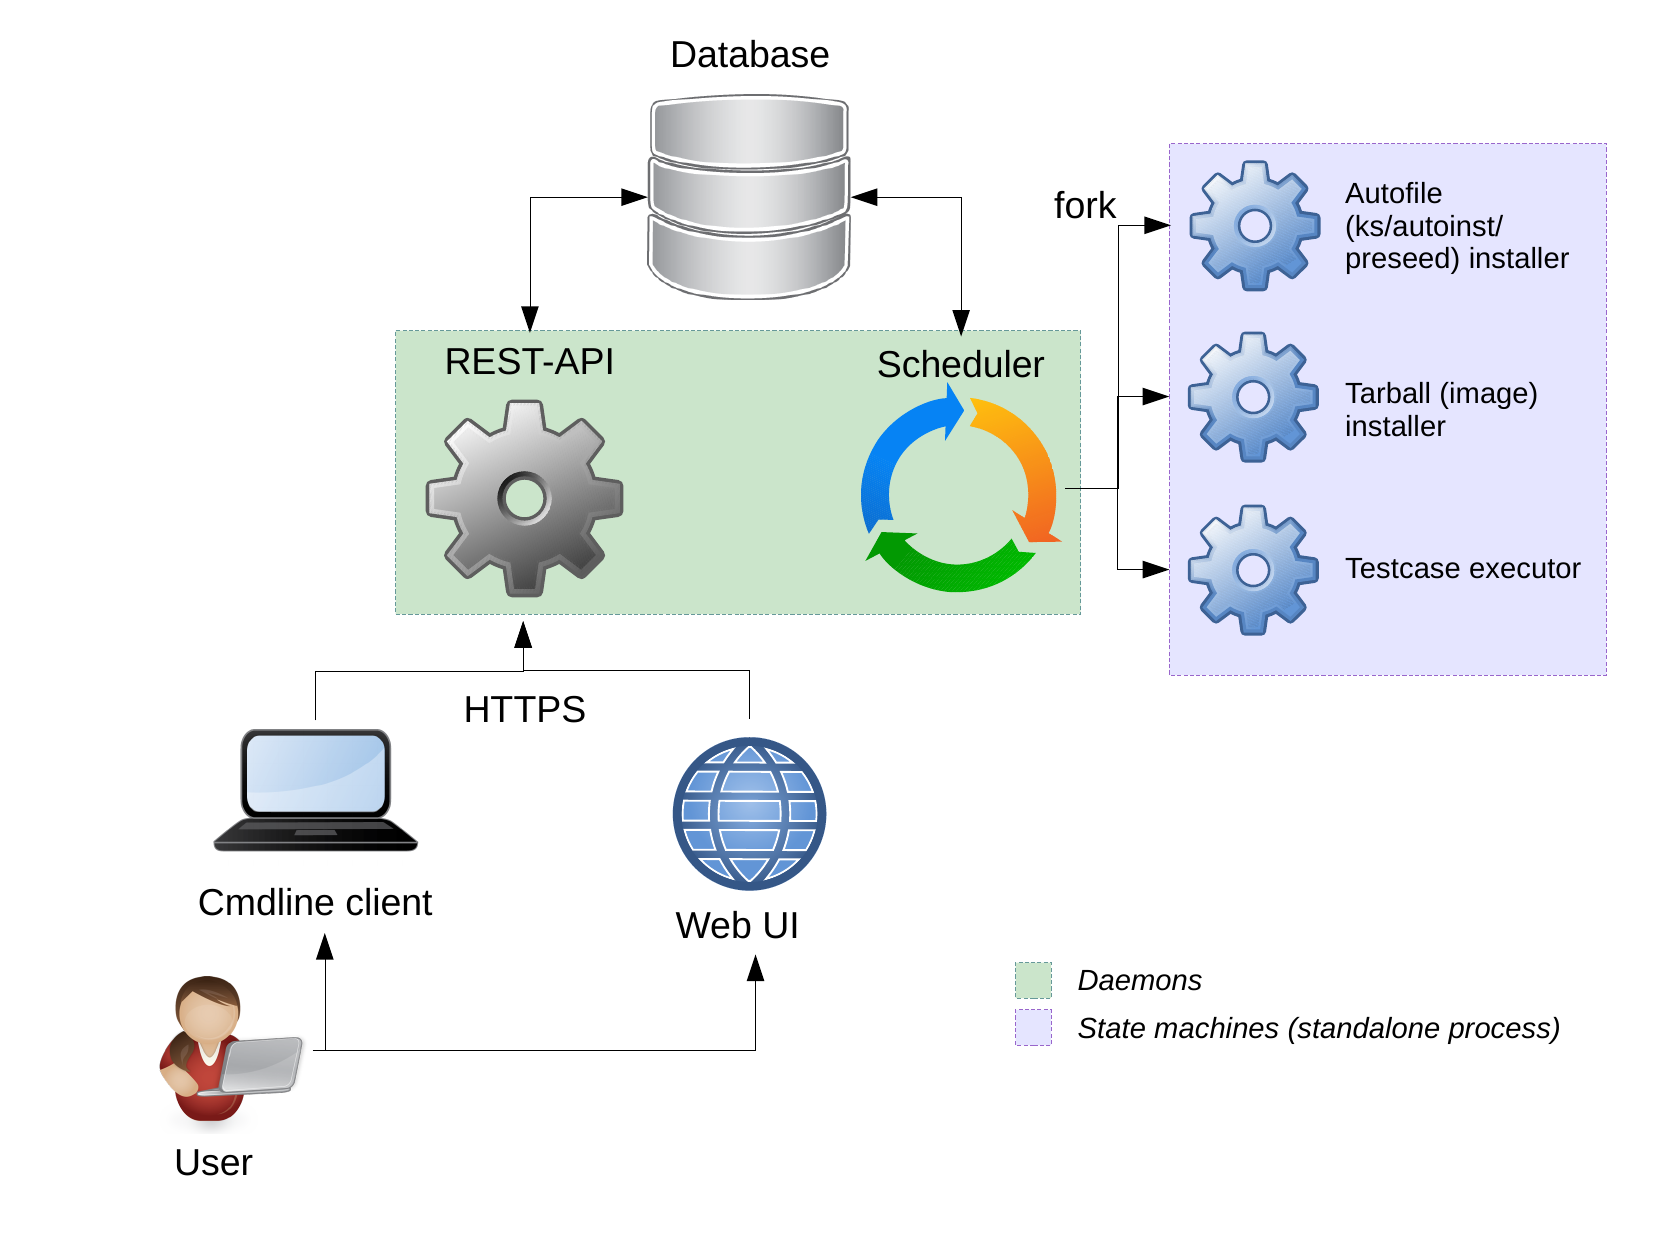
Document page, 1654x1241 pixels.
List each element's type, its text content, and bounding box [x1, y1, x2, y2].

text_box Scheduler [862, 336, 1061, 377]
picture [1169, 486, 1337, 654]
picture [146, 966, 313, 1134]
text_box REST-API [429, 332, 631, 390]
text_box [531, 330, 1081, 615]
text_box State machines (standalone process) [1062, 1004, 1583, 1052]
text_box [962, 330, 1081, 488]
picture [1169, 312, 1337, 481]
text_box HTTPS [448, 681, 639, 739]
text_box [1339, 143, 1607, 169]
text_box [1169, 226, 1330, 312]
picture [653, 718, 845, 910]
text_box [395, 330, 529, 366]
text_box Tarball (image) installer [1330, 369, 1567, 468]
text_box Database [655, 25, 846, 83]
text_box [1015, 1009, 1052, 1046]
text_box [1169, 324, 1607, 676]
picture [204, 720, 427, 874]
text_box Autofile (ks/autoinst/ preseed) installer [1330, 169, 1612, 324]
text_box Web UI [660, 897, 851, 955]
text_box Cmdline client [183, 874, 467, 934]
picture [647, 94, 851, 300]
text_box Daemons [1062, 956, 1229, 1004]
picture [395, 366, 651, 622]
text_box Testcase executor [1330, 545, 1601, 603]
text_box User [159, 1133, 273, 1191]
picture [850, 377, 1066, 599]
text_box fork [1039, 177, 1134, 234]
picture [1171, 141, 1339, 309]
text_box [1015, 962, 1052, 999]
